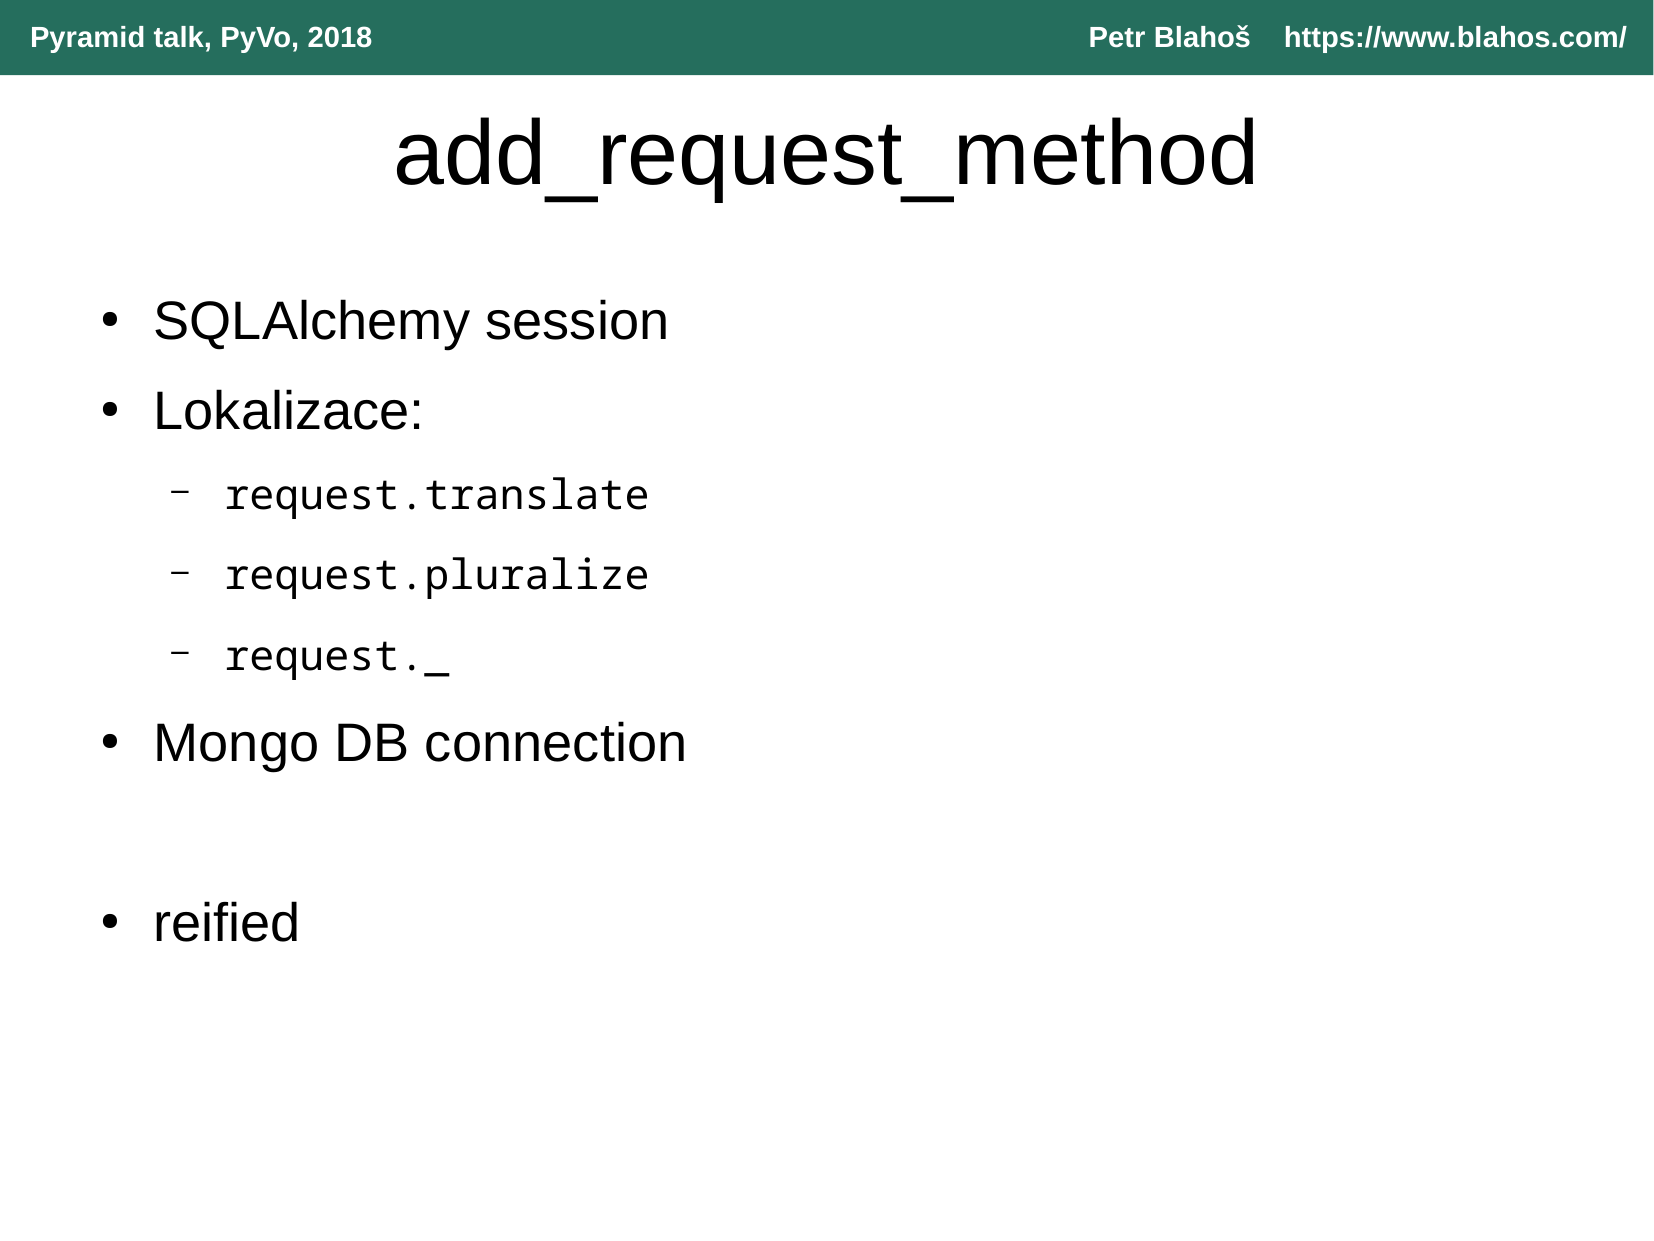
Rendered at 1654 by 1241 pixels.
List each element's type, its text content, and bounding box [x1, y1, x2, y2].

title add_request_method [82, 49, 1571, 257]
list SQLAlchemy session Lokalizace: request.translate request.pluralize request._ Mongo DB connection reified [82, 290, 1571, 1010]
